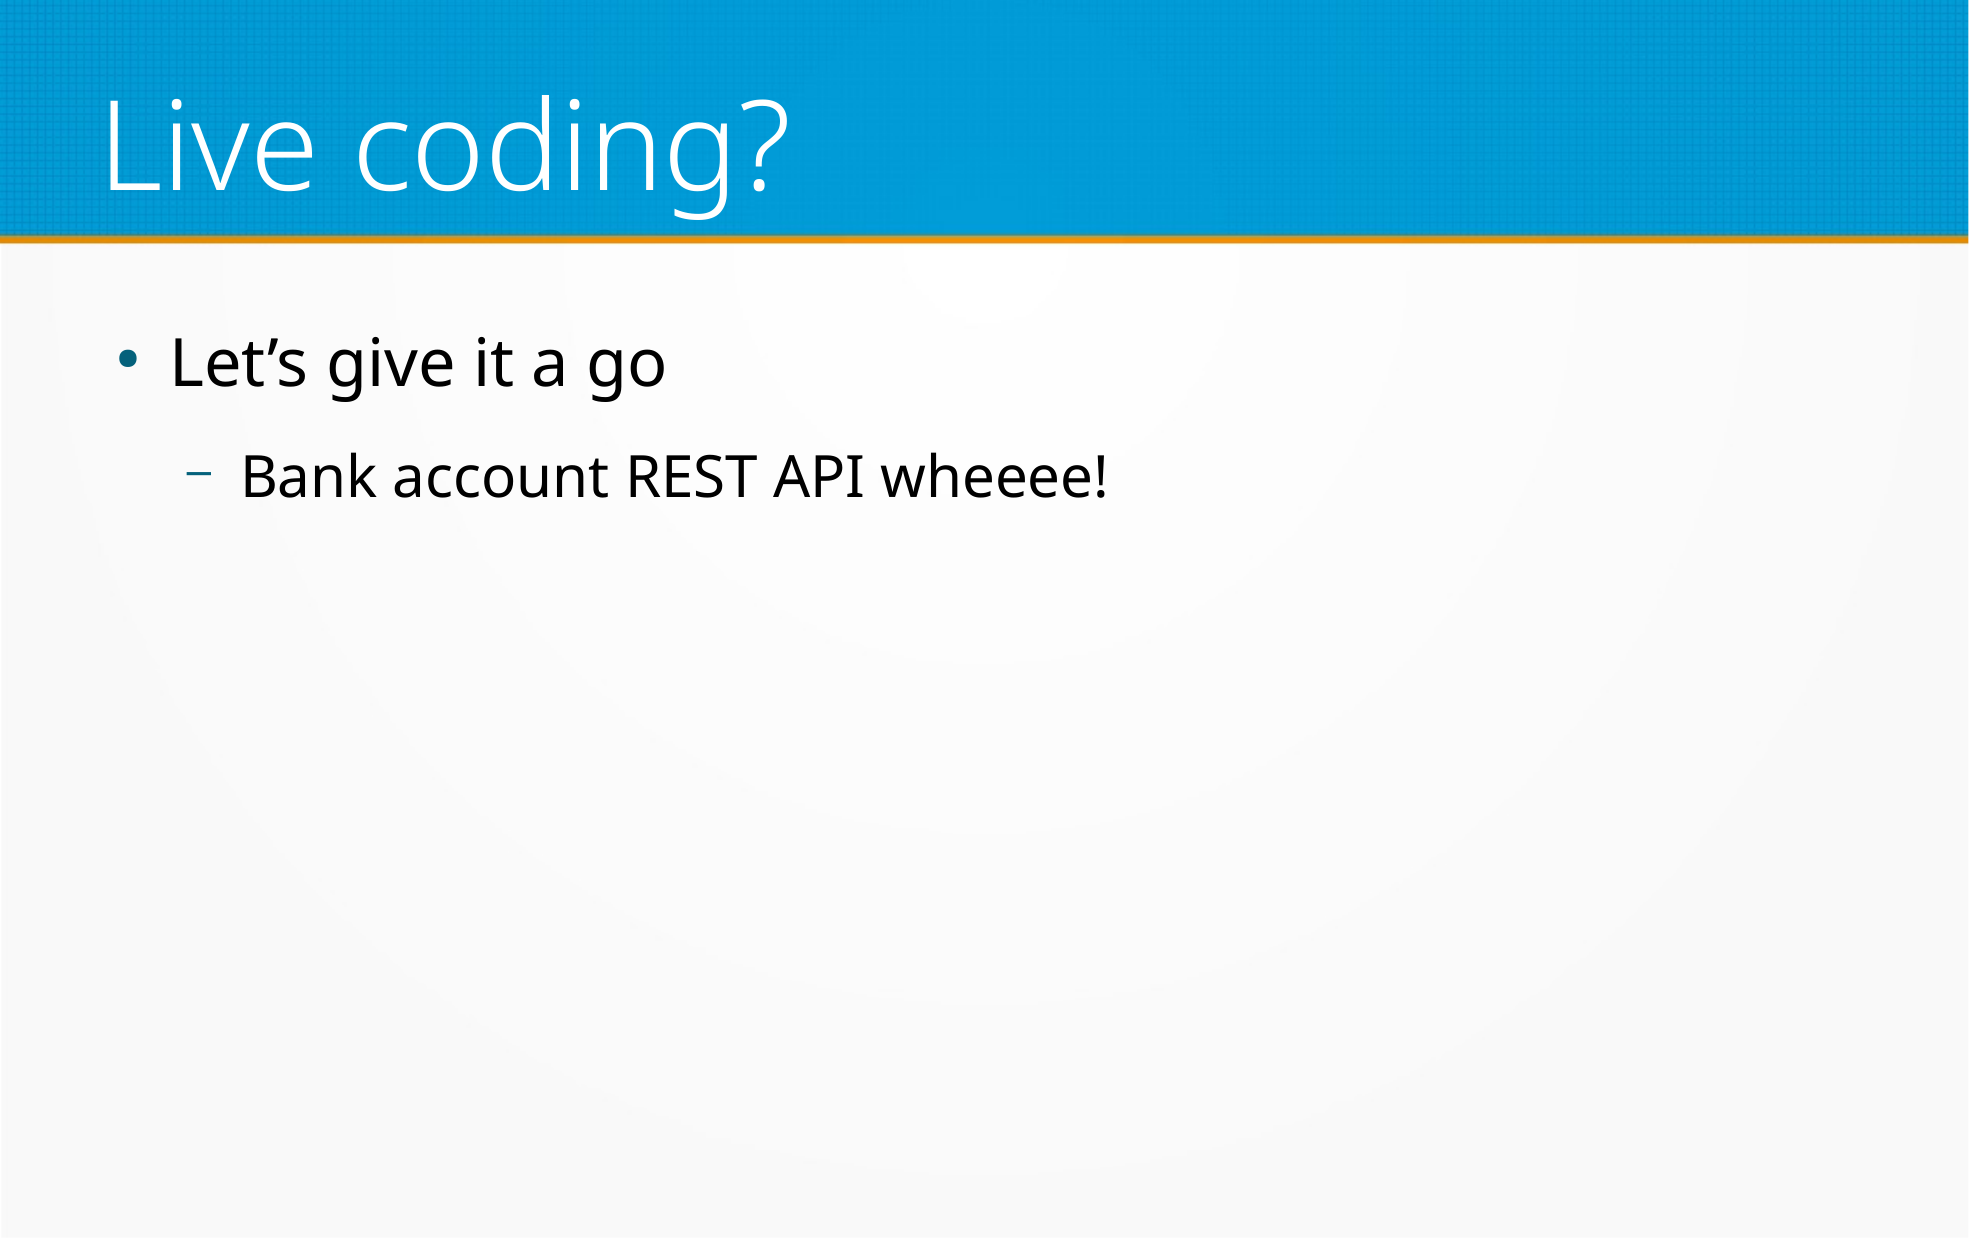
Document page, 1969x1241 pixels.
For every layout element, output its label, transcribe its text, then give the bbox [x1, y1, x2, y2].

title Live coding? [98, 19, 1870, 227]
picture [0, 233, 1969, 1241]
list Let’s give it a go Bank account REST API wheeee! [98, 315, 1861, 1081]
